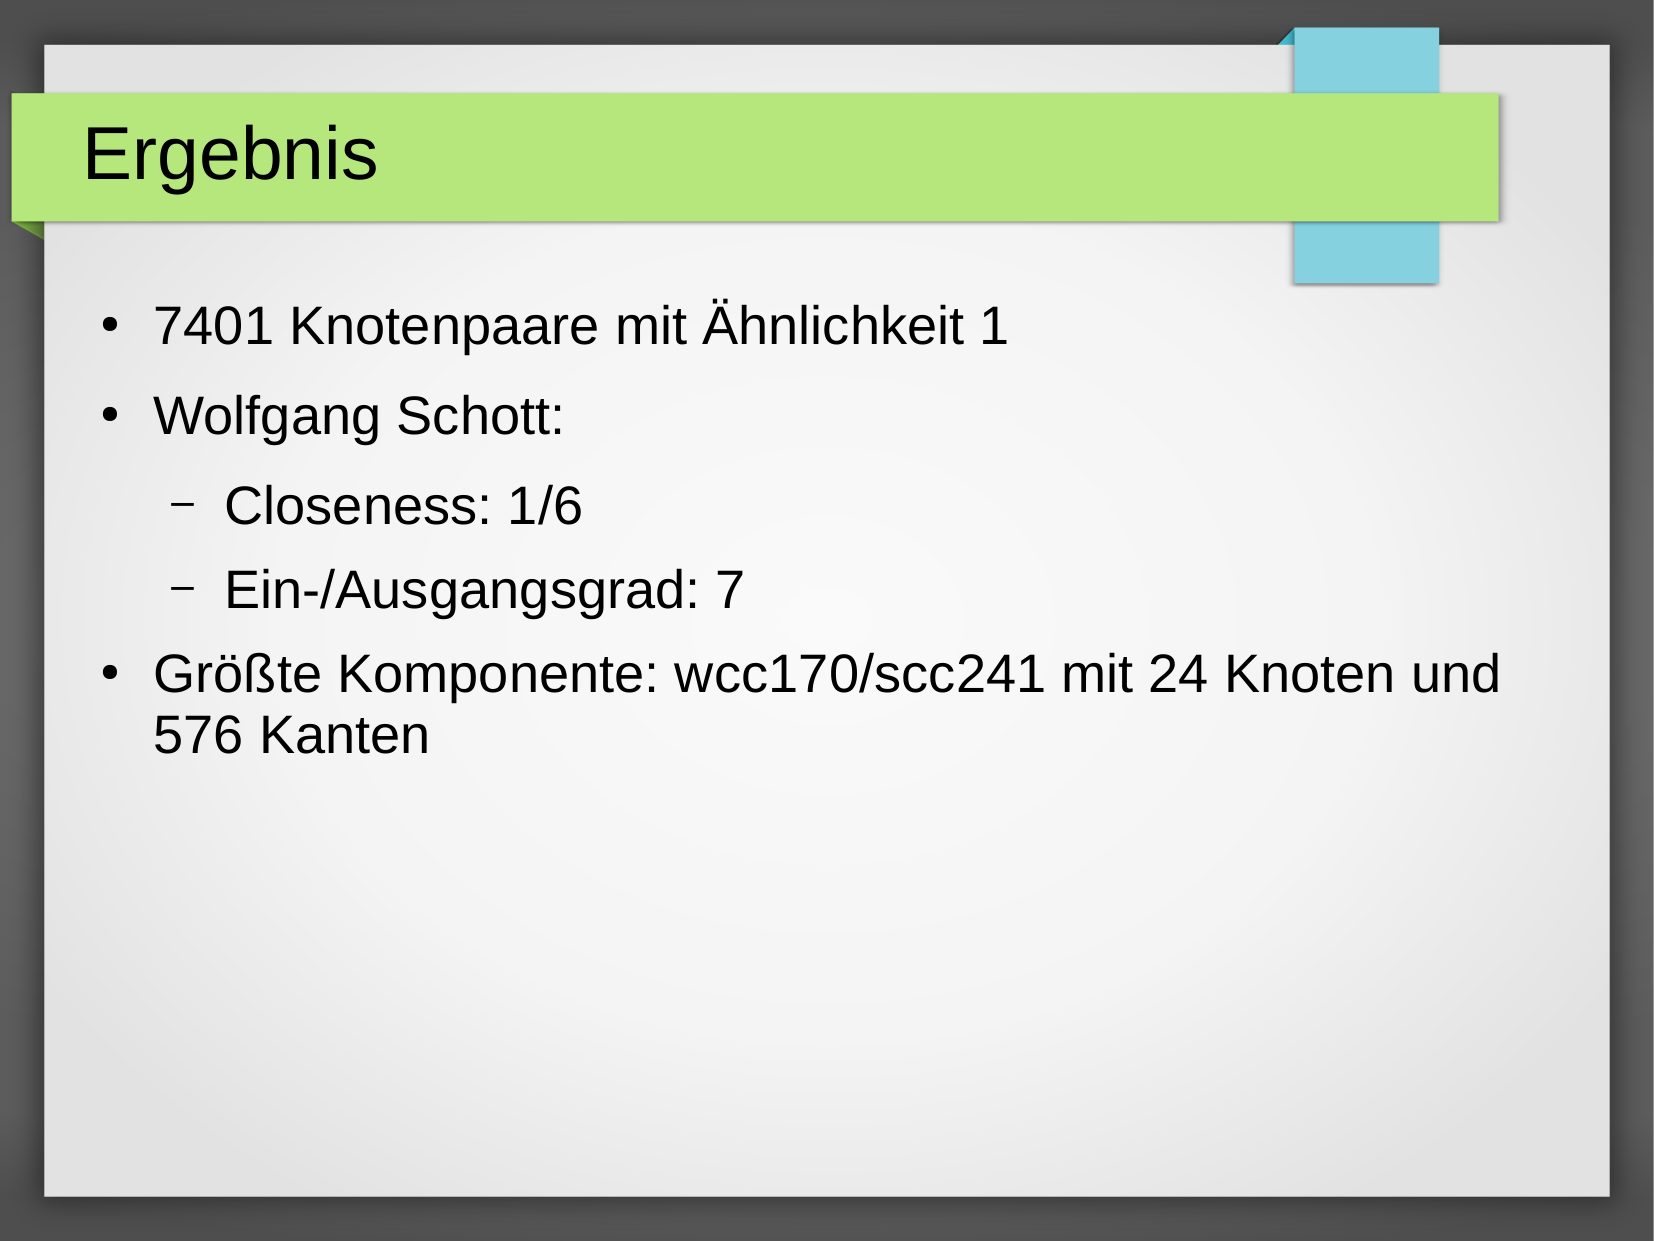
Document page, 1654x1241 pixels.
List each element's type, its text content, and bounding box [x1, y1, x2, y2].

picture [0, 0, 1654, 1241]
title Ergebnis [82, 94, 1264, 213]
list 7401 Knotenpaare mit Ähnlichkeit 1 Wolfgang Schott: Closeness: 1/6 Ein-/Ausgangsgrad: 7 Größte Komponente: wcc170/scc241 mit 24 Knoten und 576 Kanten [82, 295, 1571, 1015]
